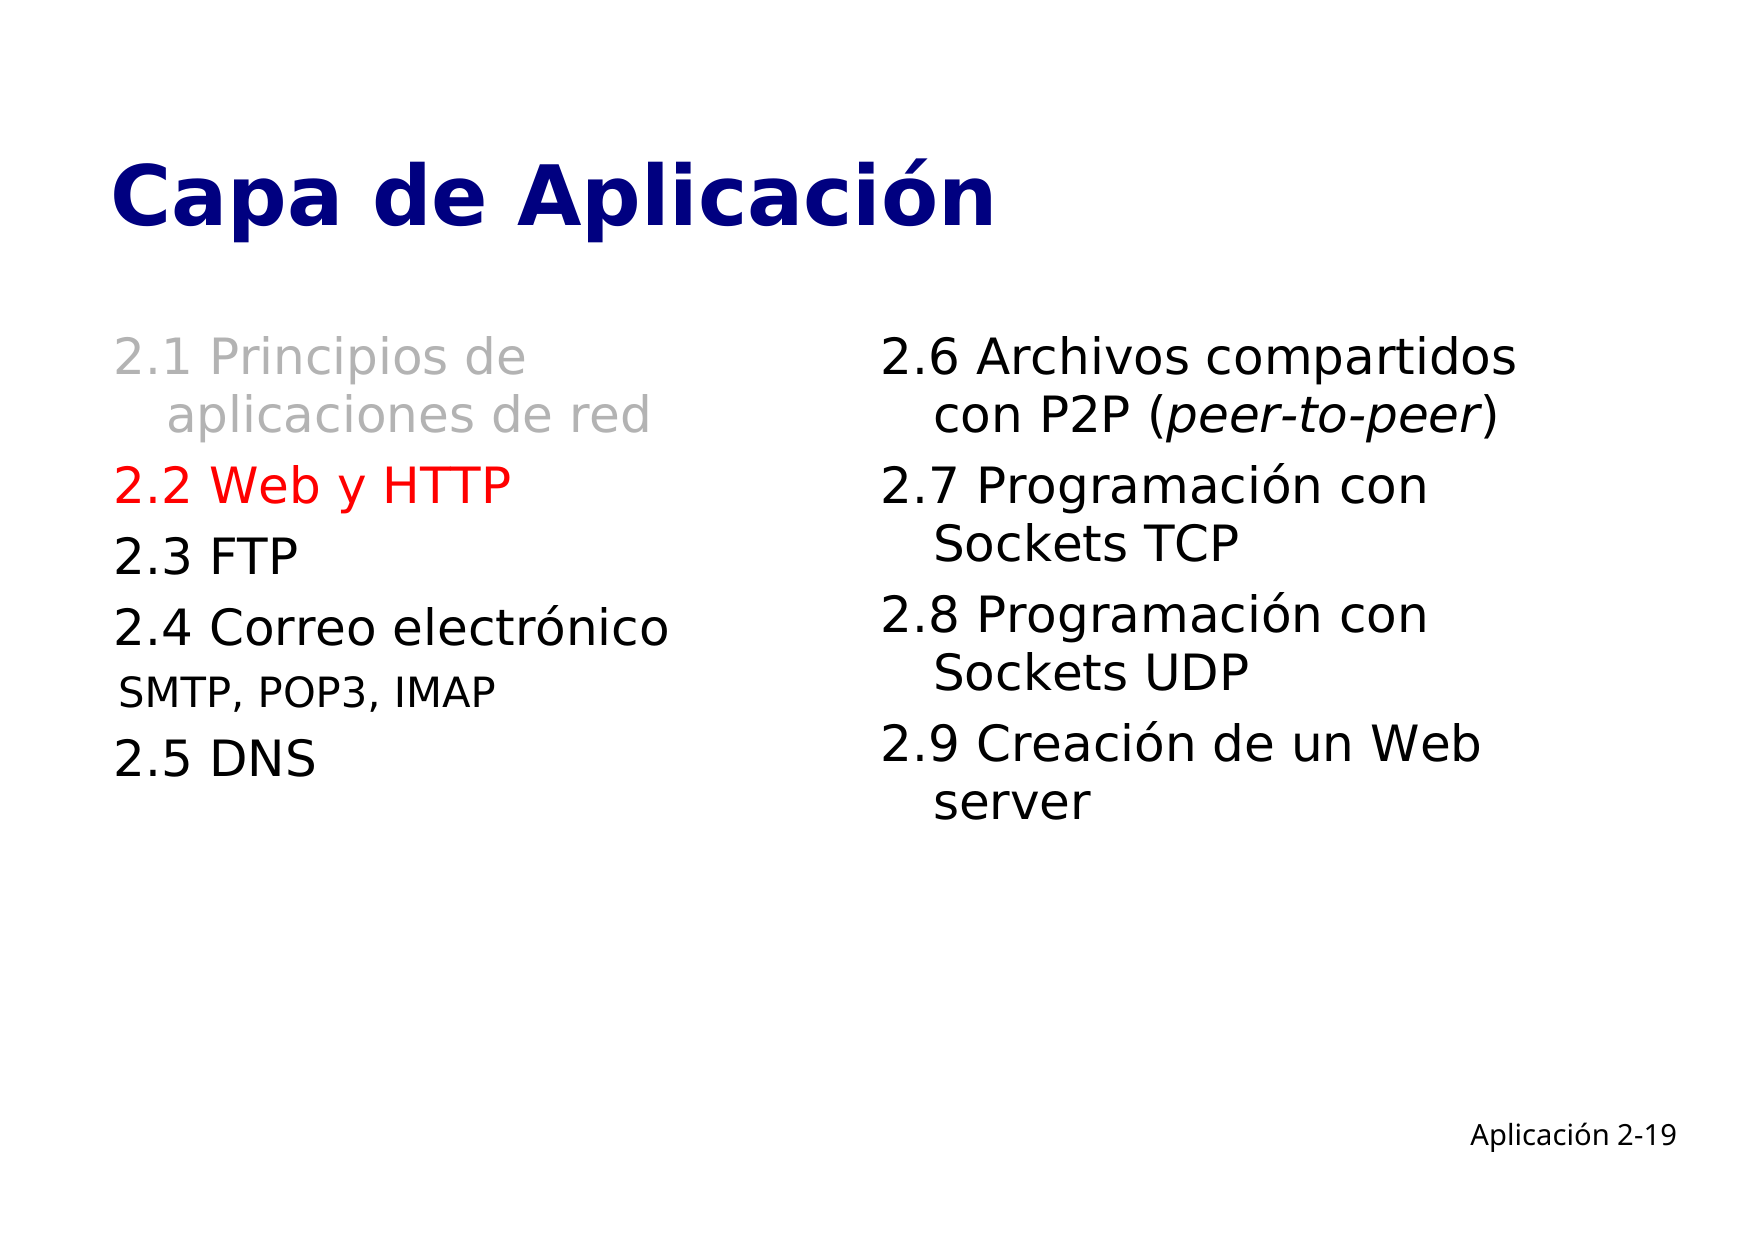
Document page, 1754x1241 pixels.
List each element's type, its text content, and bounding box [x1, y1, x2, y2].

list 2.6 Archivos compartidos con P2P (peer-to-peer) 2.7 Programación con Sockets TCP 2.8 Programación con Sockets UDP 2.9 Creación de un Web server [862, 320, 1589, 1083]
title Capa de Aplicación [95, 88, 1671, 305]
list 2.1 Principios de aplicaciones de red 2.2 Web y HTTP 2.3 FTP 2.4 Correo electrónico SMTP, POP3, IMAP 2.5 DNS [95, 320, 1671, 1125]
